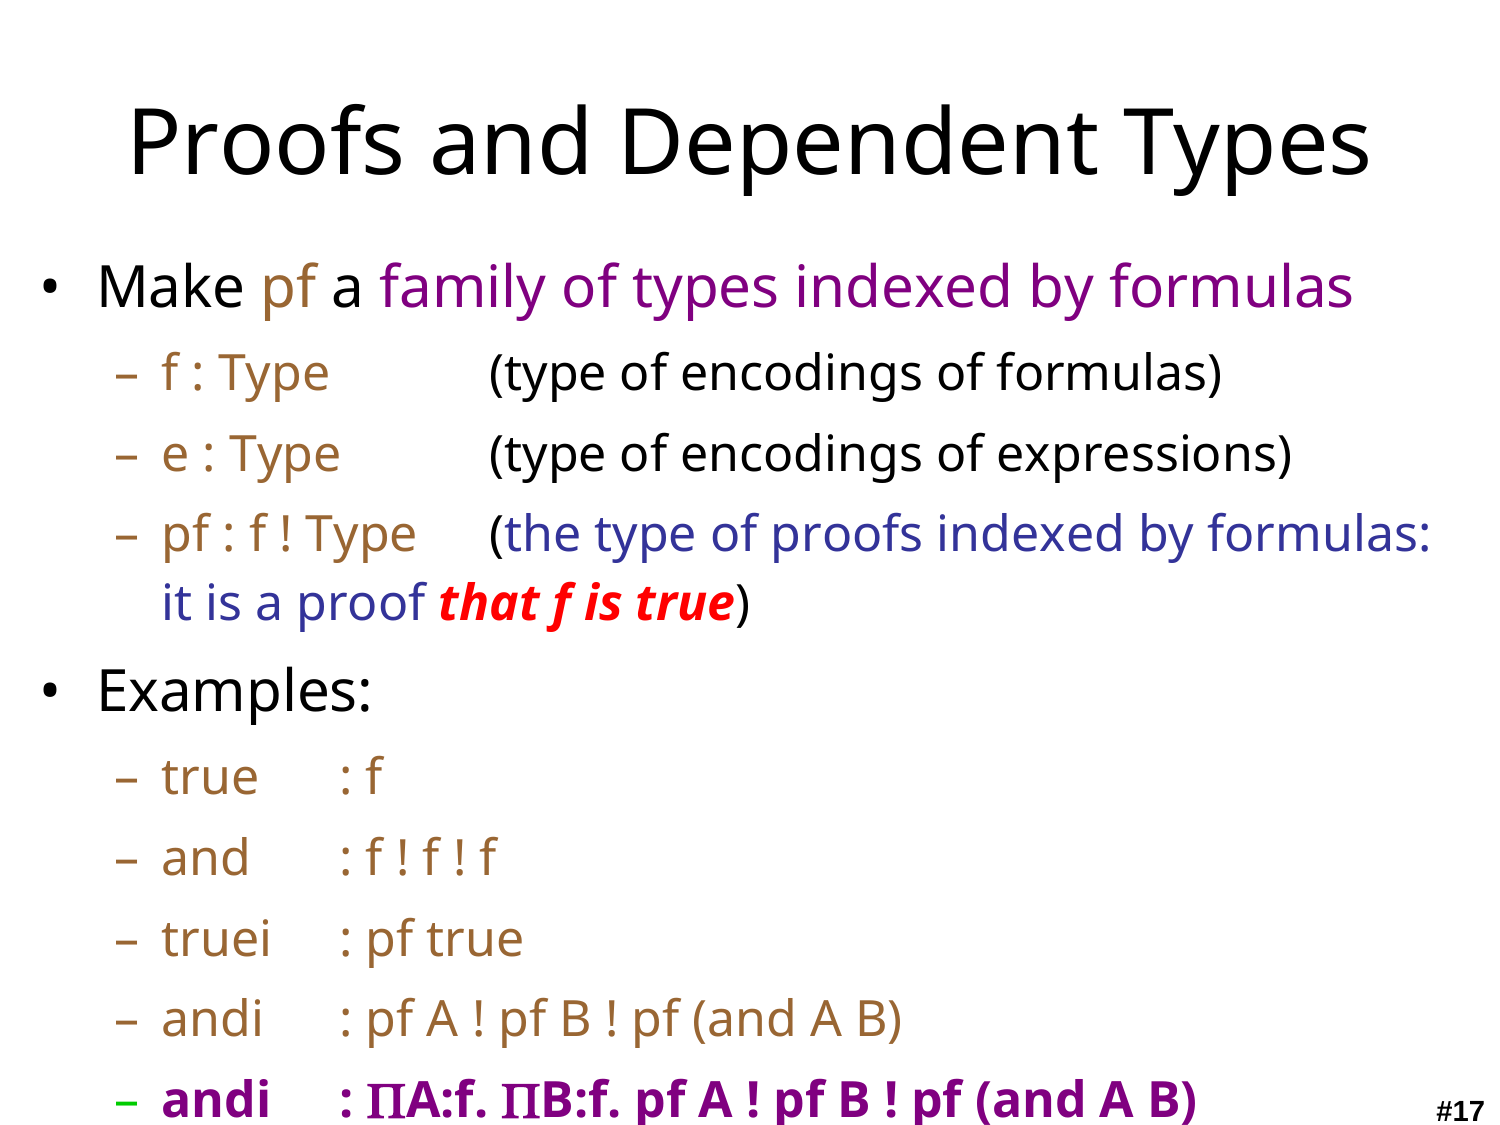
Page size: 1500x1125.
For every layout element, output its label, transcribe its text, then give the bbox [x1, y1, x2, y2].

list Make pf a family of types indexed by formulas f : Type (type of encodings of formulas) e : Type (type of encodings of expressions) pf : f ! Type (the type of proofs indexed by formulas: it is a proof that f is true) Examples: true : f and : f ! f ! f truei : pf true andi : pf A ! pf B ! pf (and A B) andi : A:f. B:f. pf A ! pf B ! pf (and A B) (A:f.X means “forall A of type f, dependent type X uses value A”) [24, 237, 1476, 1099]
title Proofs and Dependent Types [24, 45, 1476, 233]
